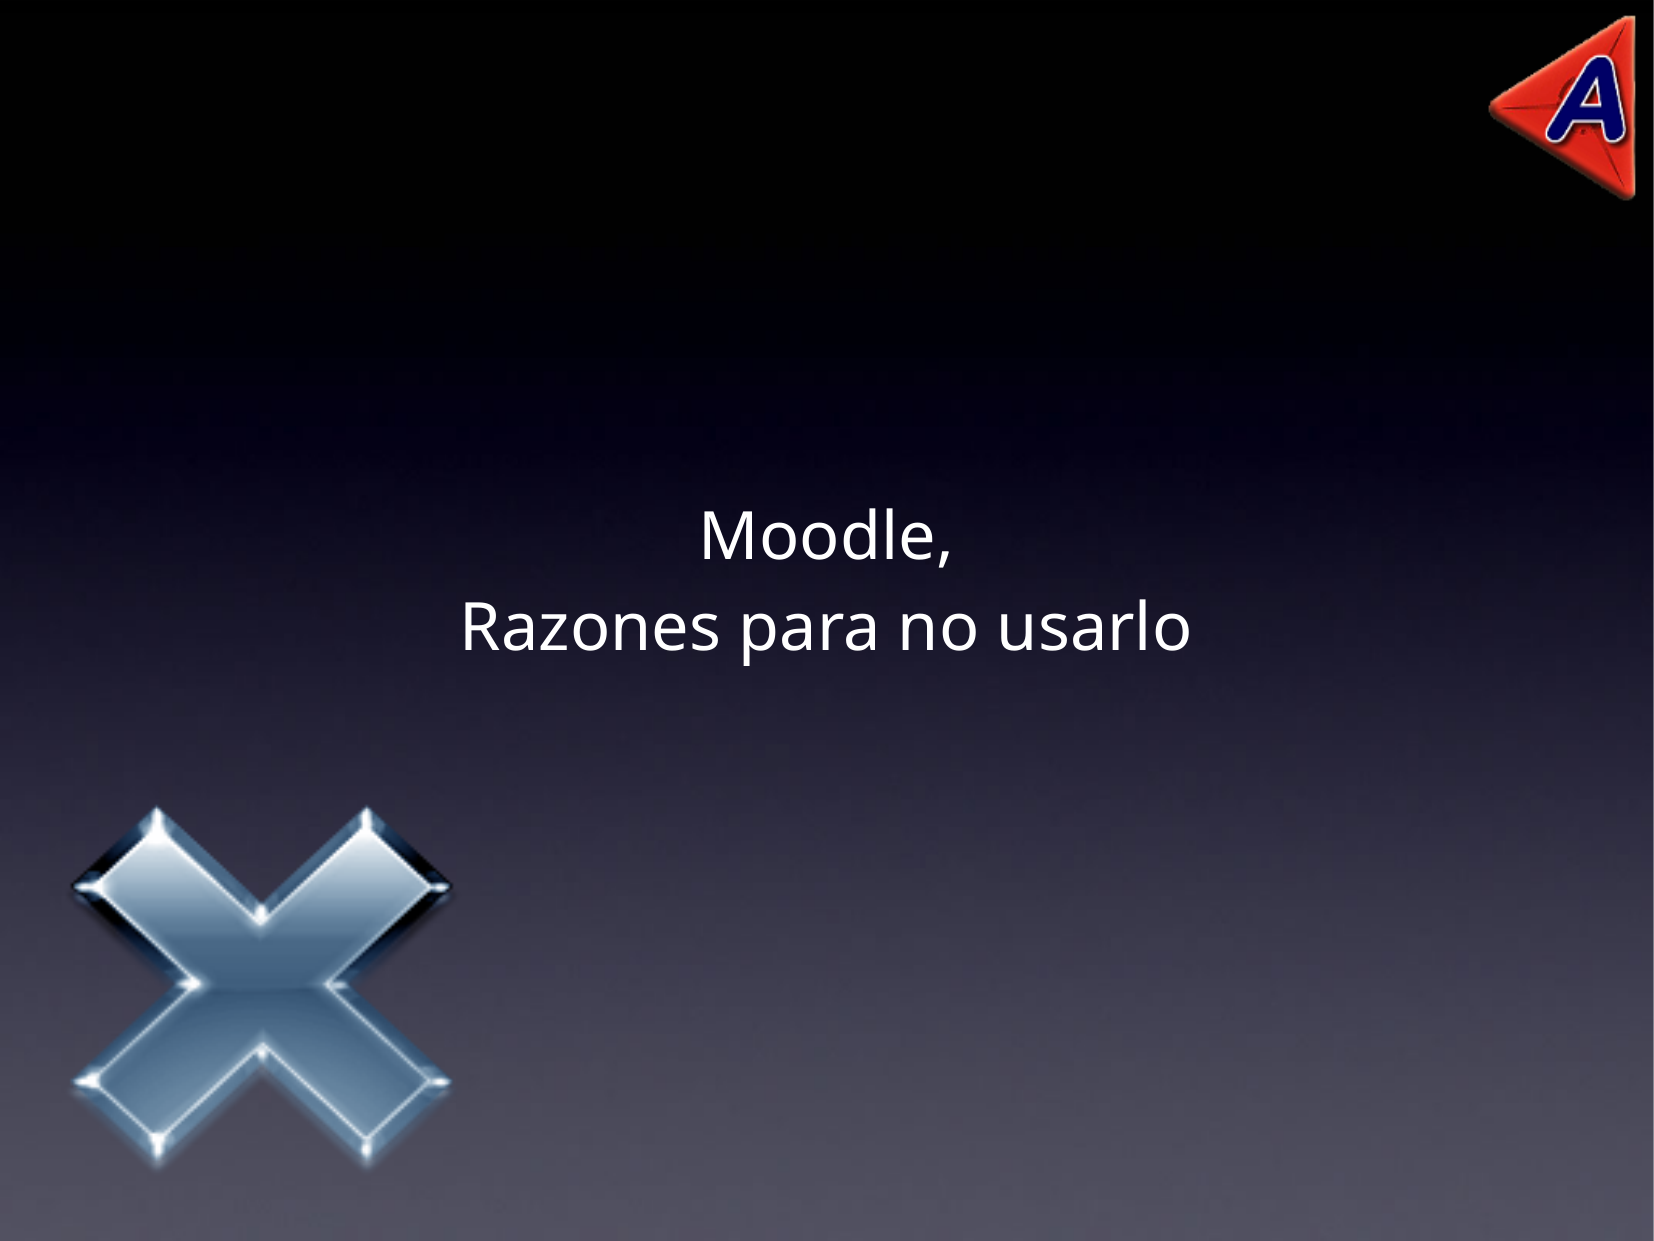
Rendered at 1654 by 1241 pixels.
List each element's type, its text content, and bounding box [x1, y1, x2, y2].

subtitle Moodle, Razones para no usarlo [82, 56, 1571, 1102]
picture [0, 0, 1654, 1241]
